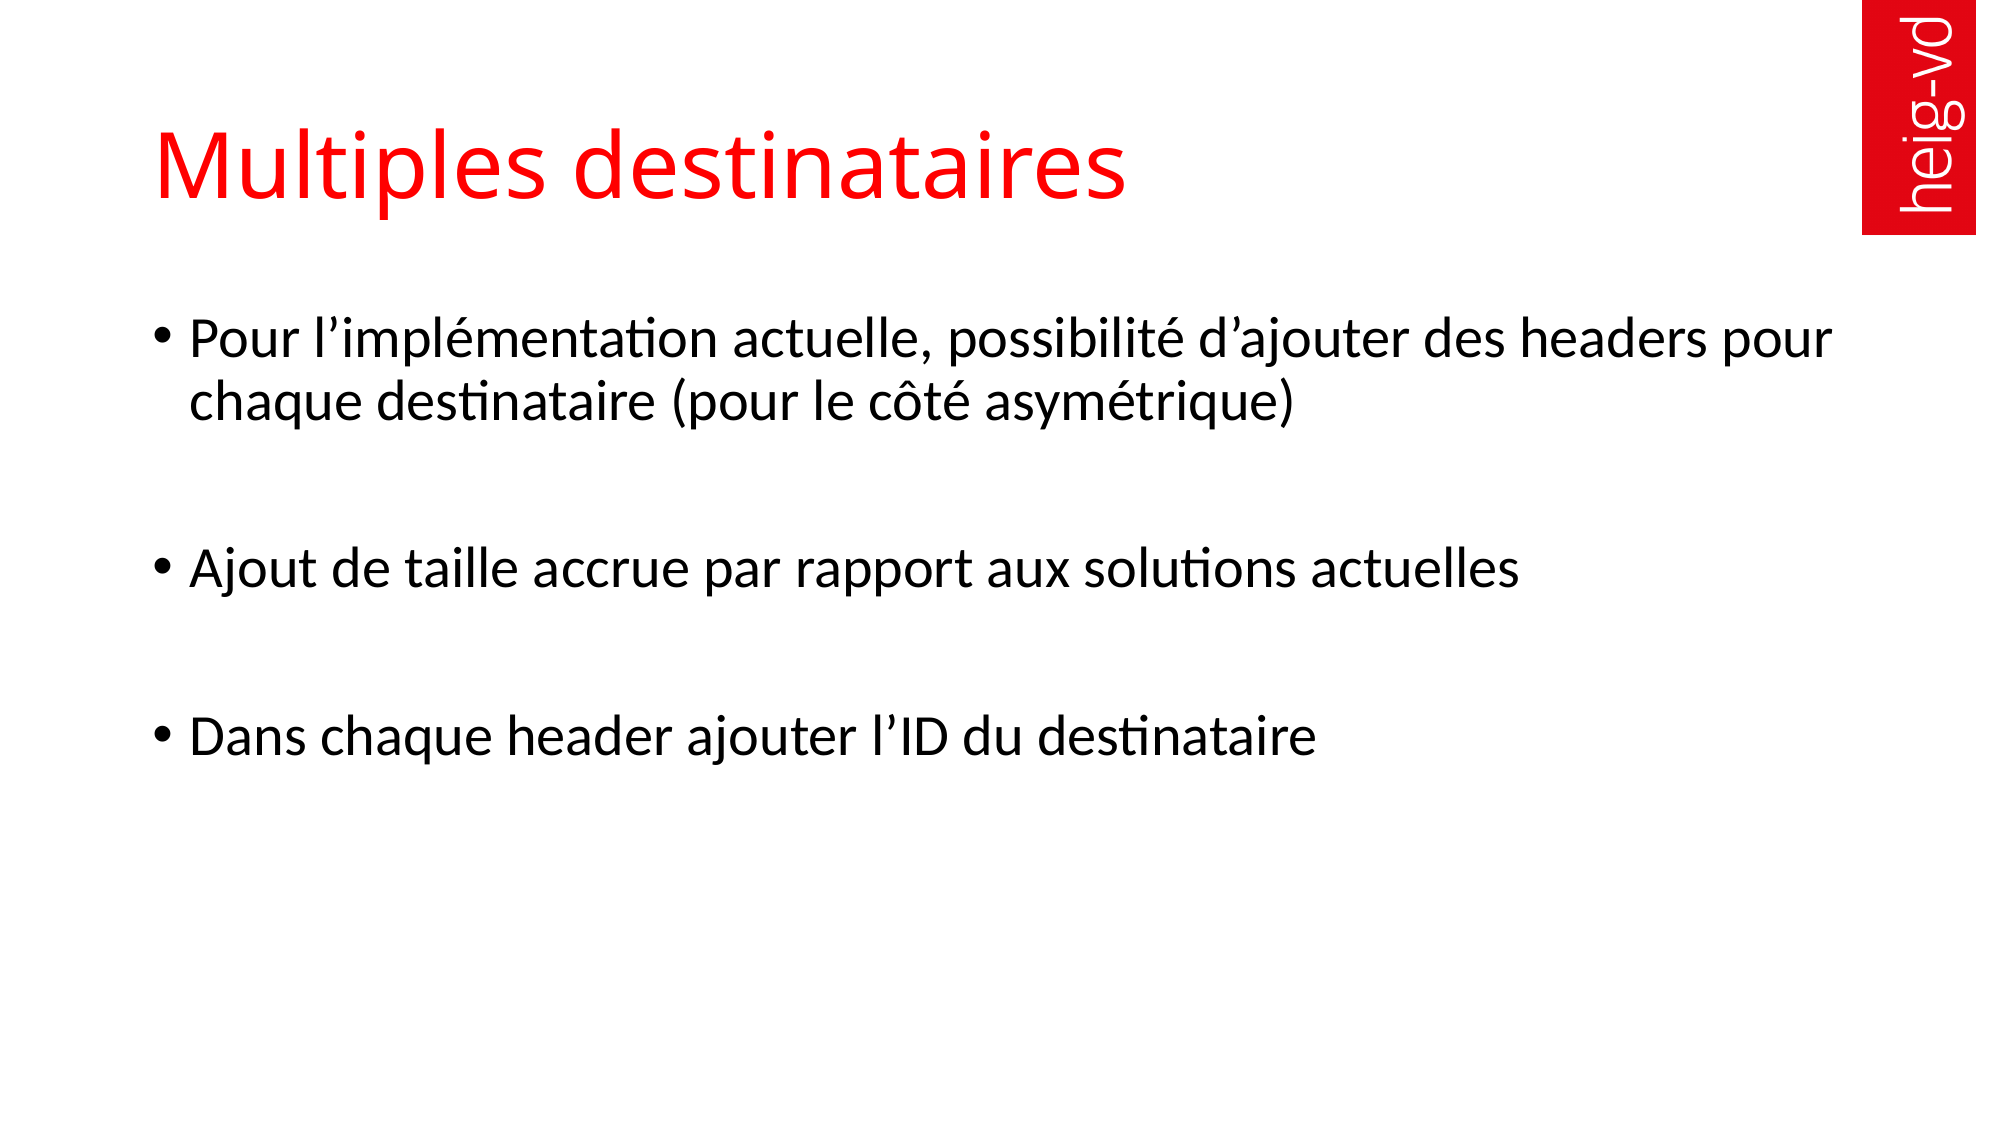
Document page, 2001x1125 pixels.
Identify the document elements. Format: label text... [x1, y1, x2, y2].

title Multiples destinataires [137, 59, 1863, 278]
list Pour l’implémentation actuelle, possibilité d’ajouter des headers pour chaque destinataire (pour le côté asymétrique) Ajout de taille accrue par rapport aux solutions actuelles Dans chaque header ajouter l’ID du destinataire [137, 299, 1863, 1014]
picture [1862, 0, 1976, 236]
